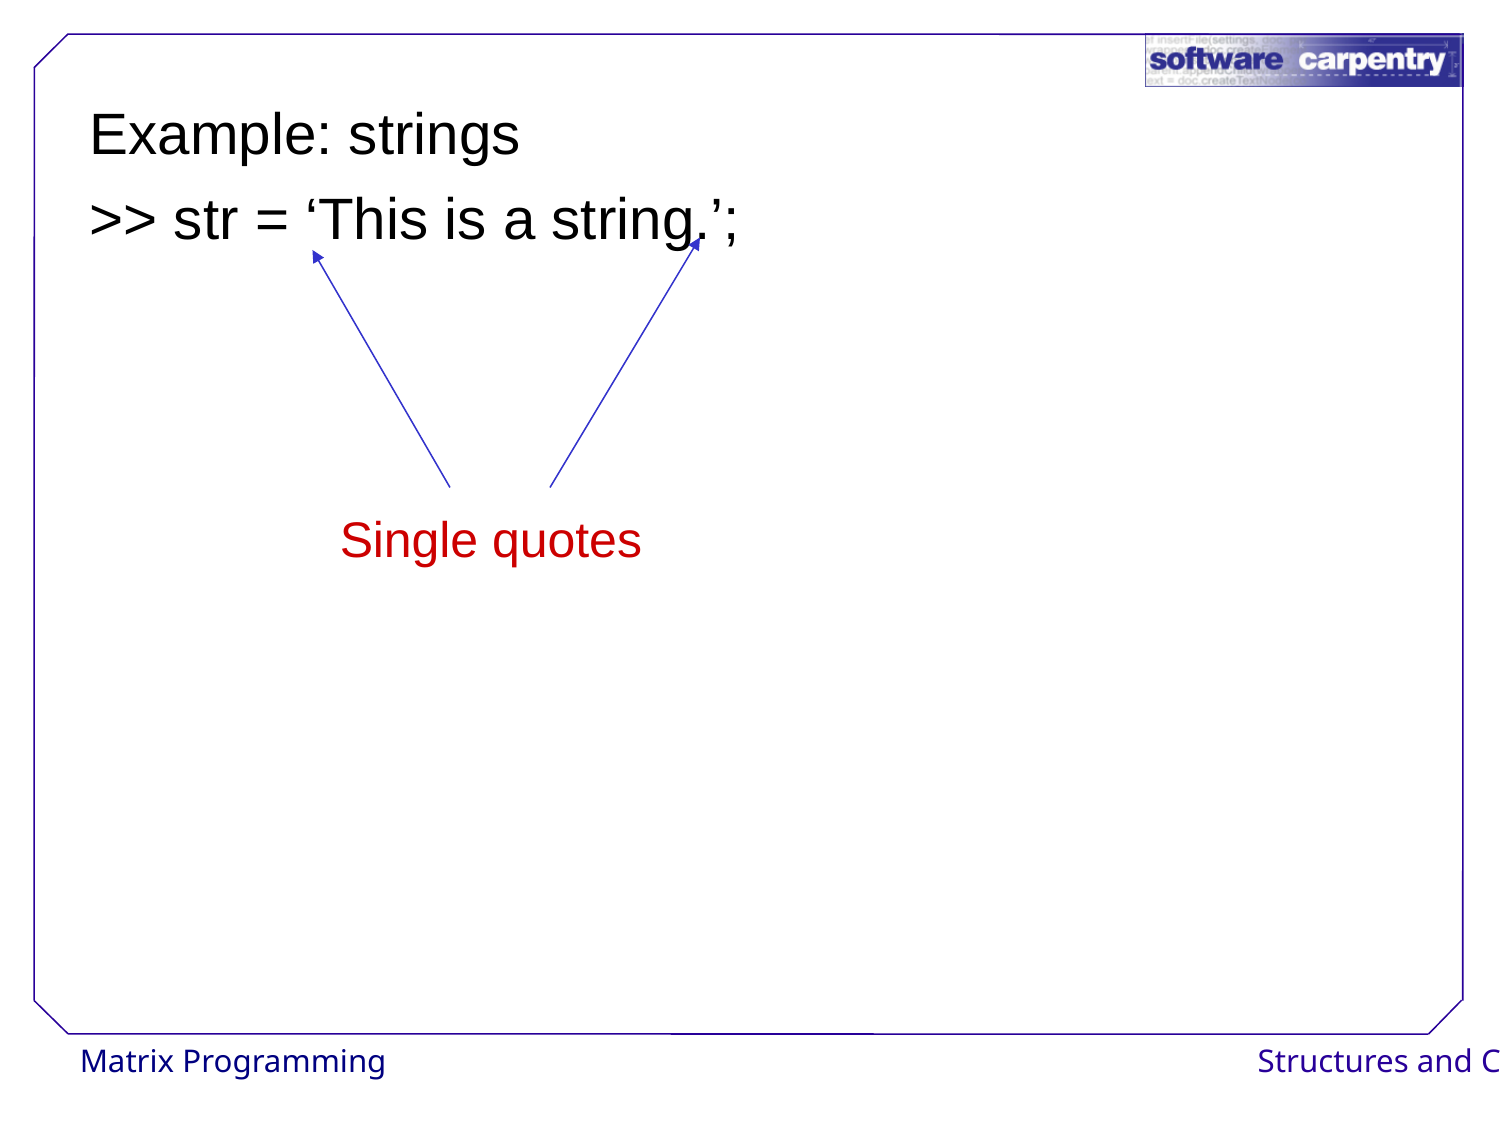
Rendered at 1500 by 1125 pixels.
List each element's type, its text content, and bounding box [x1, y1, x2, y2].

picture [1145, 33, 1464, 87]
text_box Single quotes [324, 499, 738, 575]
list Example: strings >> str = ‘This is a string.’; [75, 99, 1425, 1013]
